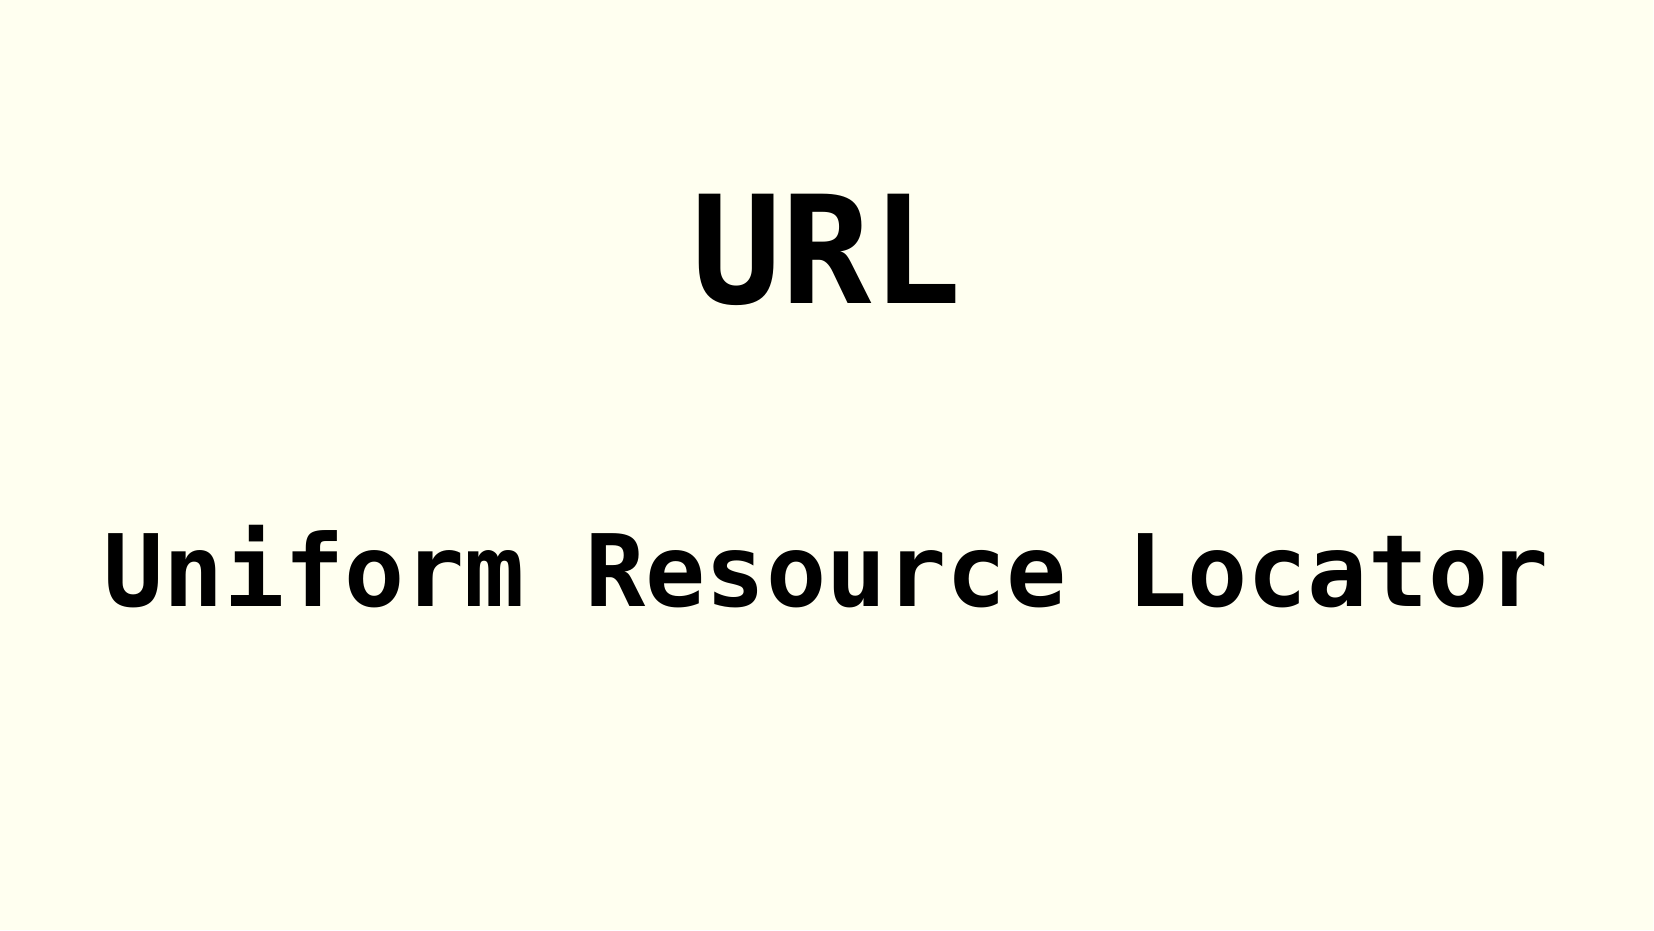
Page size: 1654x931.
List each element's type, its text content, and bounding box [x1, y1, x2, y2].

subtitle URL Uniform Resource Locator [82, 37, 1571, 758]
